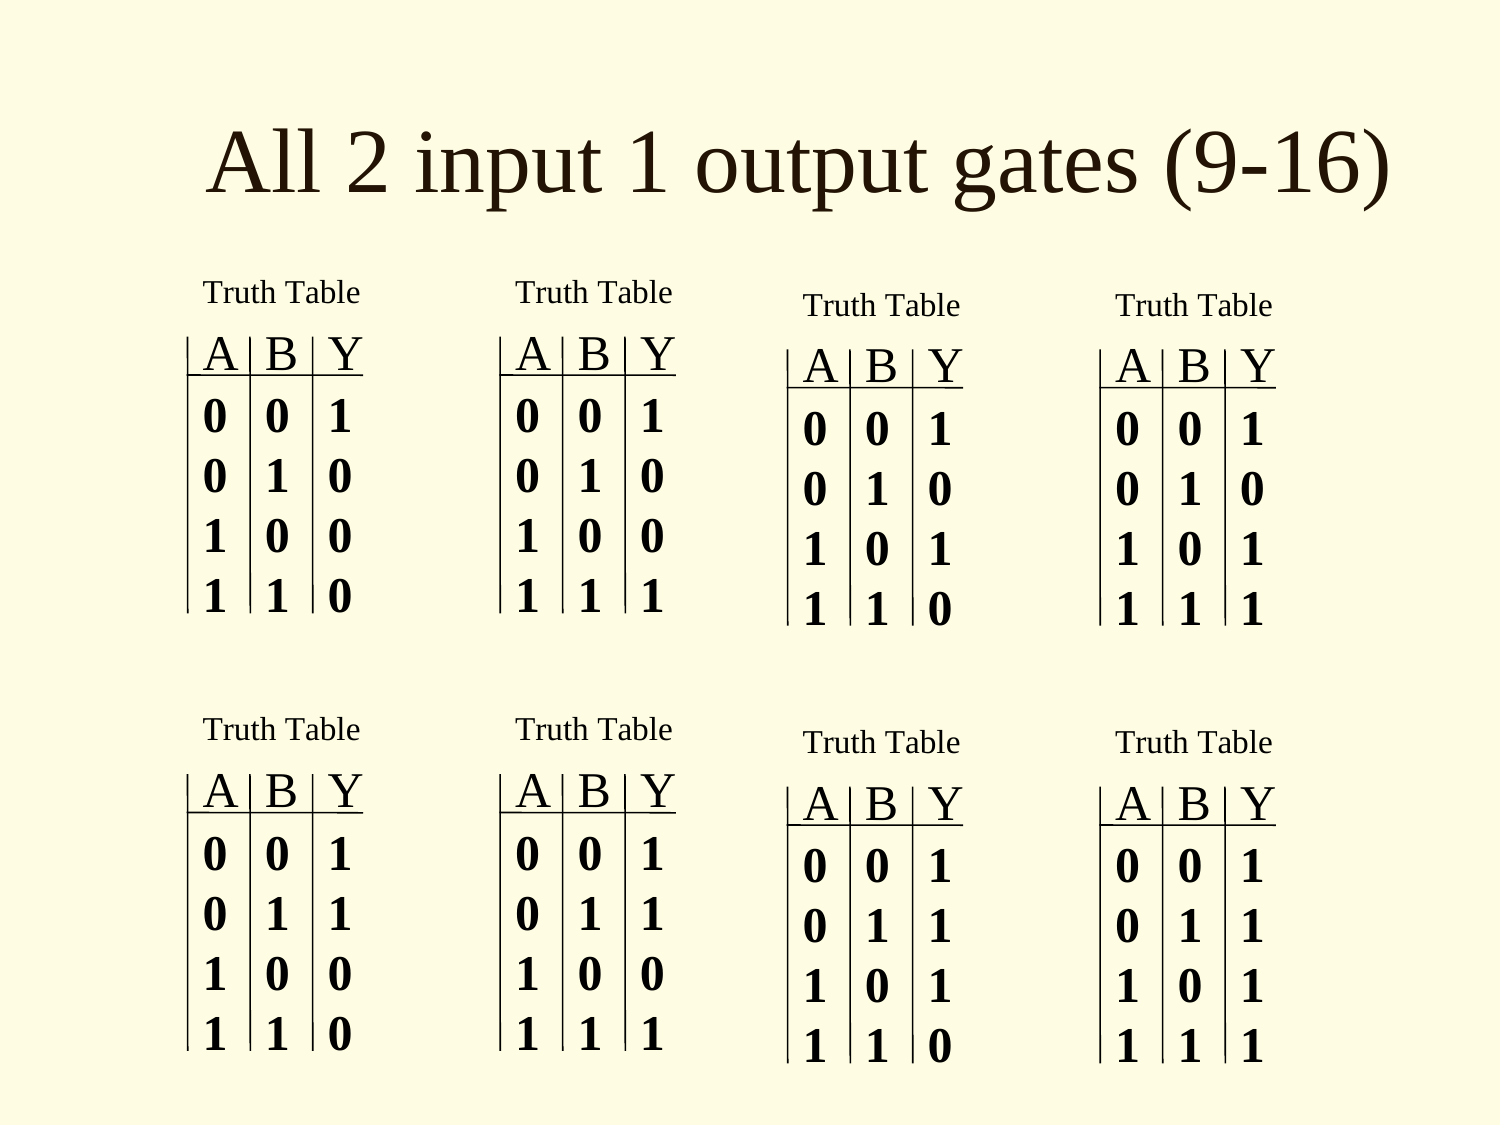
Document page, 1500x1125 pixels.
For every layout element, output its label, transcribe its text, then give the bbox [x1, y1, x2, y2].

text_box Y [912, 762, 979, 838]
text_box A [187, 756, 250, 826]
text_box B [1162, 331, 1225, 401]
text_box 0 1 0 1 [562, 374, 618, 631]
text_box A [787, 768, 850, 838]
text_box Truth Table [500, 262, 689, 318]
text_box 1 1 0 0 [312, 826, 368, 1068]
text_box B [1162, 768, 1225, 838]
text_box Truth Table [787, 712, 976, 768]
text_box 0 0 1 1 [787, 824, 843, 1081]
text_box 0 1 0 1 [250, 812, 305, 1068]
text_box B [850, 768, 912, 838]
text_box A [787, 331, 850, 401]
text_box A [1100, 331, 1162, 401]
text_box B [250, 318, 312, 388]
text_box B [250, 756, 312, 826]
text_box Y [625, 749, 692, 826]
text_box Y [1225, 762, 1292, 838]
text_box 1 0 1 1 [1225, 401, 1280, 643]
text_box 1 0 0 1 [625, 388, 680, 631]
text_box 0 0 1 1 [1100, 824, 1155, 1081]
text_box 1 1 0 1 [625, 826, 680, 1068]
text_box Truth Table [187, 262, 376, 318]
text_box 0 0 1 1 [1100, 387, 1155, 643]
text_box B [850, 331, 912, 401]
text_box A [187, 318, 250, 388]
text_box 0 0 1 1 [187, 812, 243, 1068]
text_box 0 1 0 1 [562, 812, 618, 1068]
text_box A [500, 756, 562, 826]
text_box 0 0 1 1 [187, 374, 243, 631]
text_box 0 1 0 1 [1162, 387, 1218, 643]
text_box 0 0 1 1 [500, 374, 555, 631]
text_box Y [312, 749, 379, 826]
text_box A [1100, 768, 1162, 838]
text_box 1 1 1 0 [912, 838, 968, 1081]
title All 2 input 1 output gates (9-16)‏ [174, 62, 1425, 250]
text_box Truth Table [500, 699, 689, 756]
text_box Truth Table [1100, 274, 1289, 331]
text_box Truth Table [787, 274, 976, 331]
text_box 0 0 1 1 [787, 387, 843, 643]
text_box 0 1 0 1 [850, 387, 905, 643]
text_box 0 0 1 1 [500, 812, 555, 1068]
text_box Y [912, 324, 979, 401]
text_box 0 1 0 1 [850, 824, 905, 1081]
text_box 1 0 1 0 [912, 401, 968, 643]
text_box Y [625, 312, 692, 388]
text_box Truth Table [1100, 712, 1289, 768]
text_box 0 1 0 1 [250, 374, 305, 631]
text_box 0 1 0 1 [1162, 824, 1218, 1081]
text_box 1 0 0 0 [312, 388, 368, 631]
text_box B [562, 318, 625, 388]
text_box A [500, 318, 562, 388]
text_box Truth Table [187, 699, 376, 756]
text_box Y [312, 312, 379, 388]
text_box B [562, 756, 625, 826]
text_box 1 1 1 1 [1225, 838, 1280, 1081]
text_box Y [1225, 324, 1292, 401]
